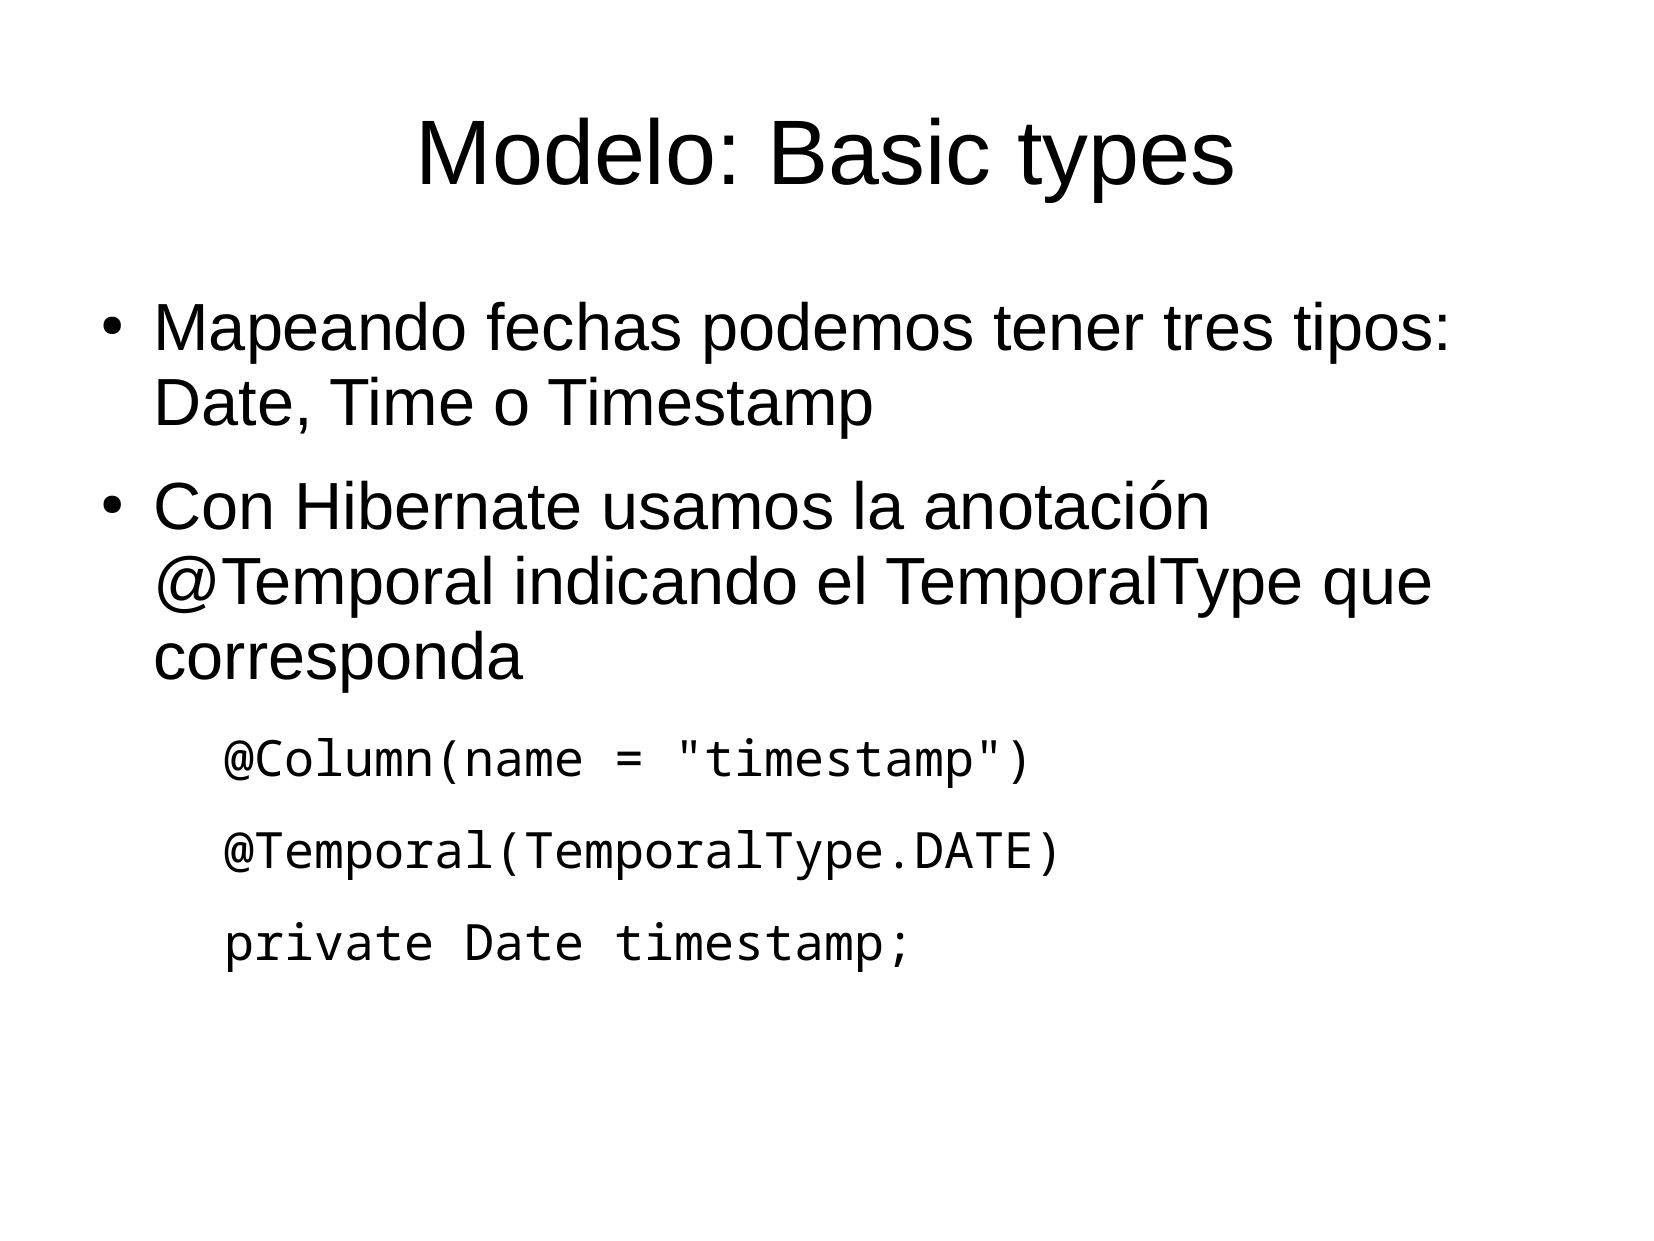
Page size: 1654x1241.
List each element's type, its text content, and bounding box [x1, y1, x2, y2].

list Mapeando fechas podemos tener tres tipos: Date, Time o Timestamp Con Hibernate usamos la anotación @Temporal indicando el TemporalType que corresponda @Column(name = "timestamp") @Temporal(TemporalType.DATE) private Date timestamp; [82, 290, 1571, 1109]
title Modelo: Basic types [82, 49, 1571, 257]
